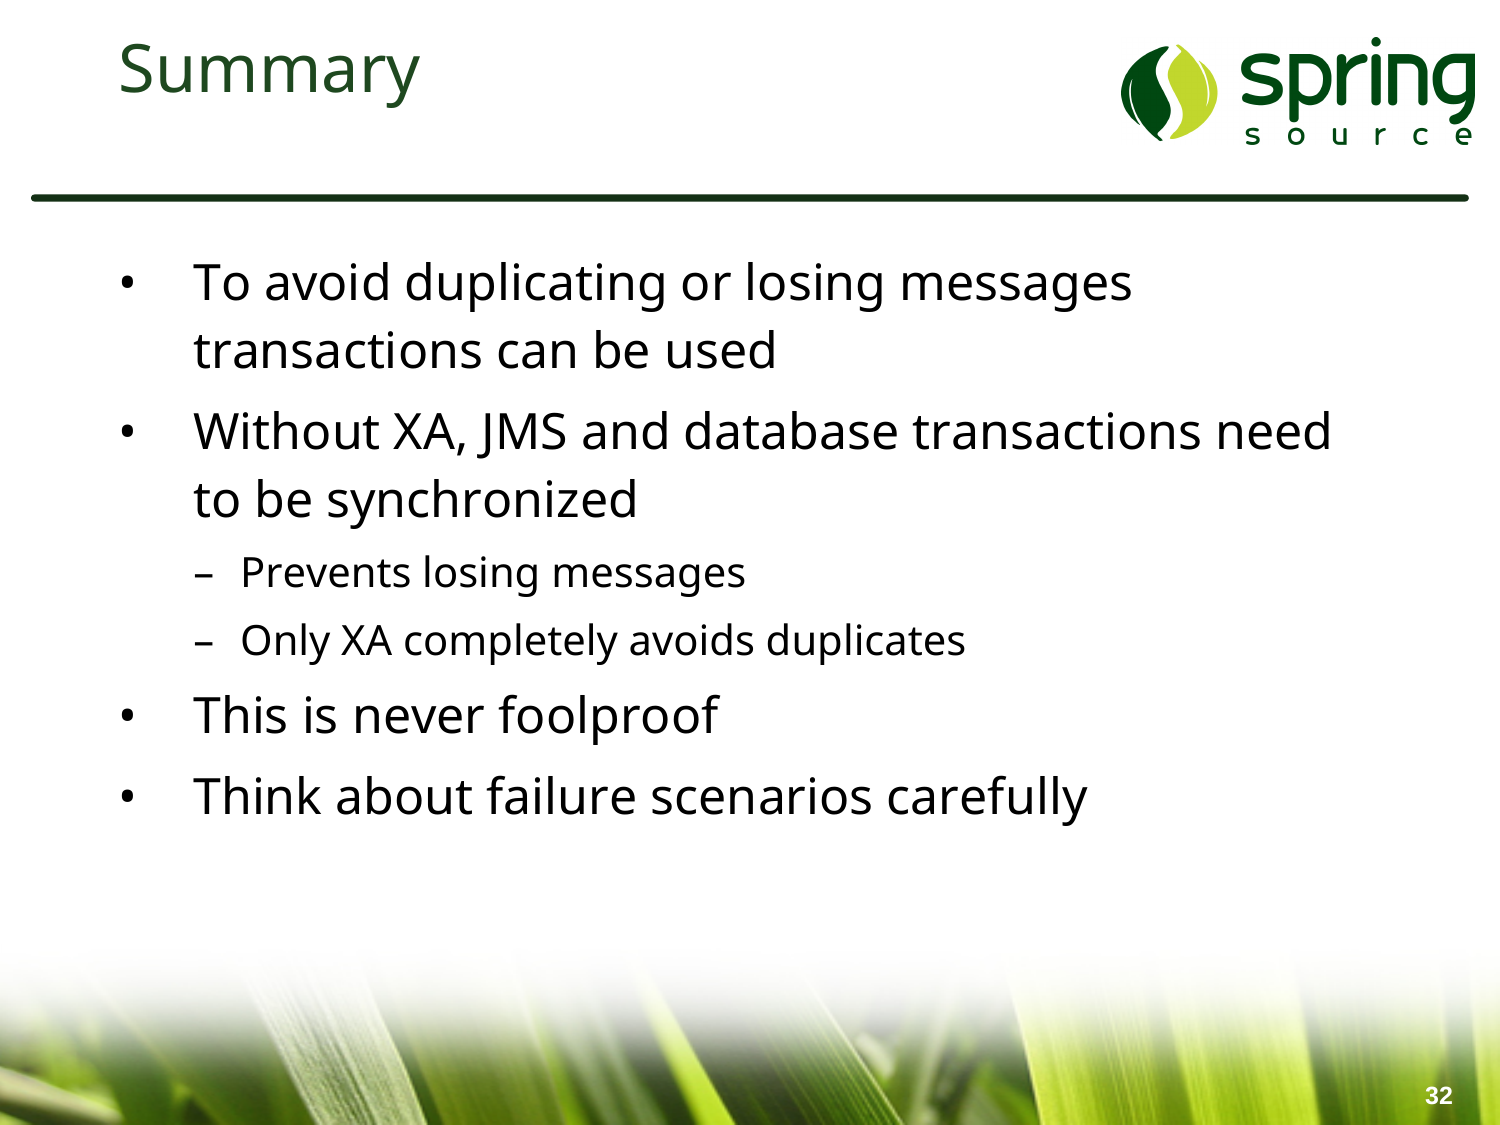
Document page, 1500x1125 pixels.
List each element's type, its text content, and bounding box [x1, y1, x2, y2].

title Summary [104, 13, 1137, 177]
picture [1137, 37, 1475, 145]
list To avoid duplicating or losing messages transactions can be used Without XA, JMS and database transactions need to be synchronized Prevents losing messages Only XA completely avoids duplicates This is never foolproof Think about failure scenarios carefully [103, 239, 1394, 903]
picture [0, 944, 1500, 1125]
